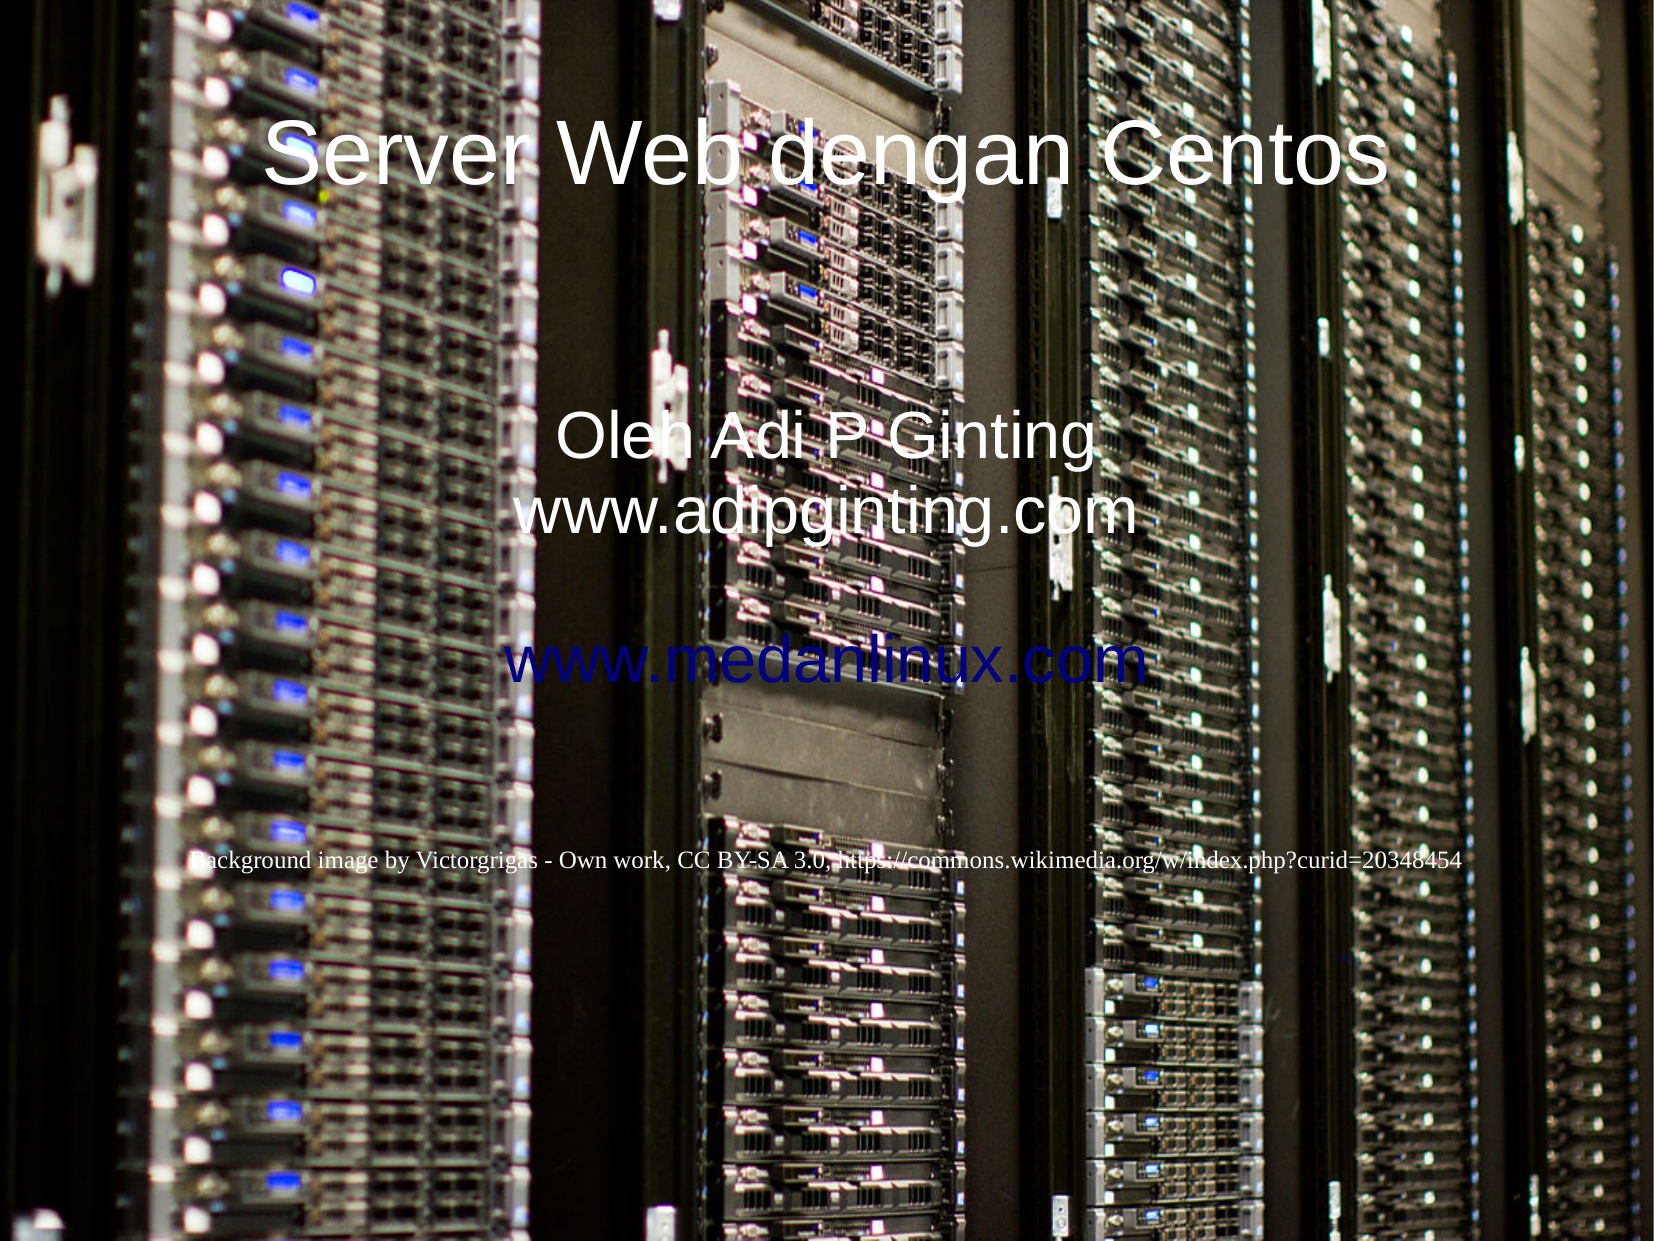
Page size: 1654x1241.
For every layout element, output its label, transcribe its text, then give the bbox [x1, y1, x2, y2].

picture [0, 0, 1654, 1241]
title Server Web dengan Centos [82, 49, 1571, 257]
subtitle Oleh Adi P Ginting www.adipginting.com www.medanlinux.com Background image by Victorgrigas - Own work, CC BY-SA 3.0, https://commons.wikimedia.org/w/index.php?curid=20348454 [82, 290, 1571, 1010]
